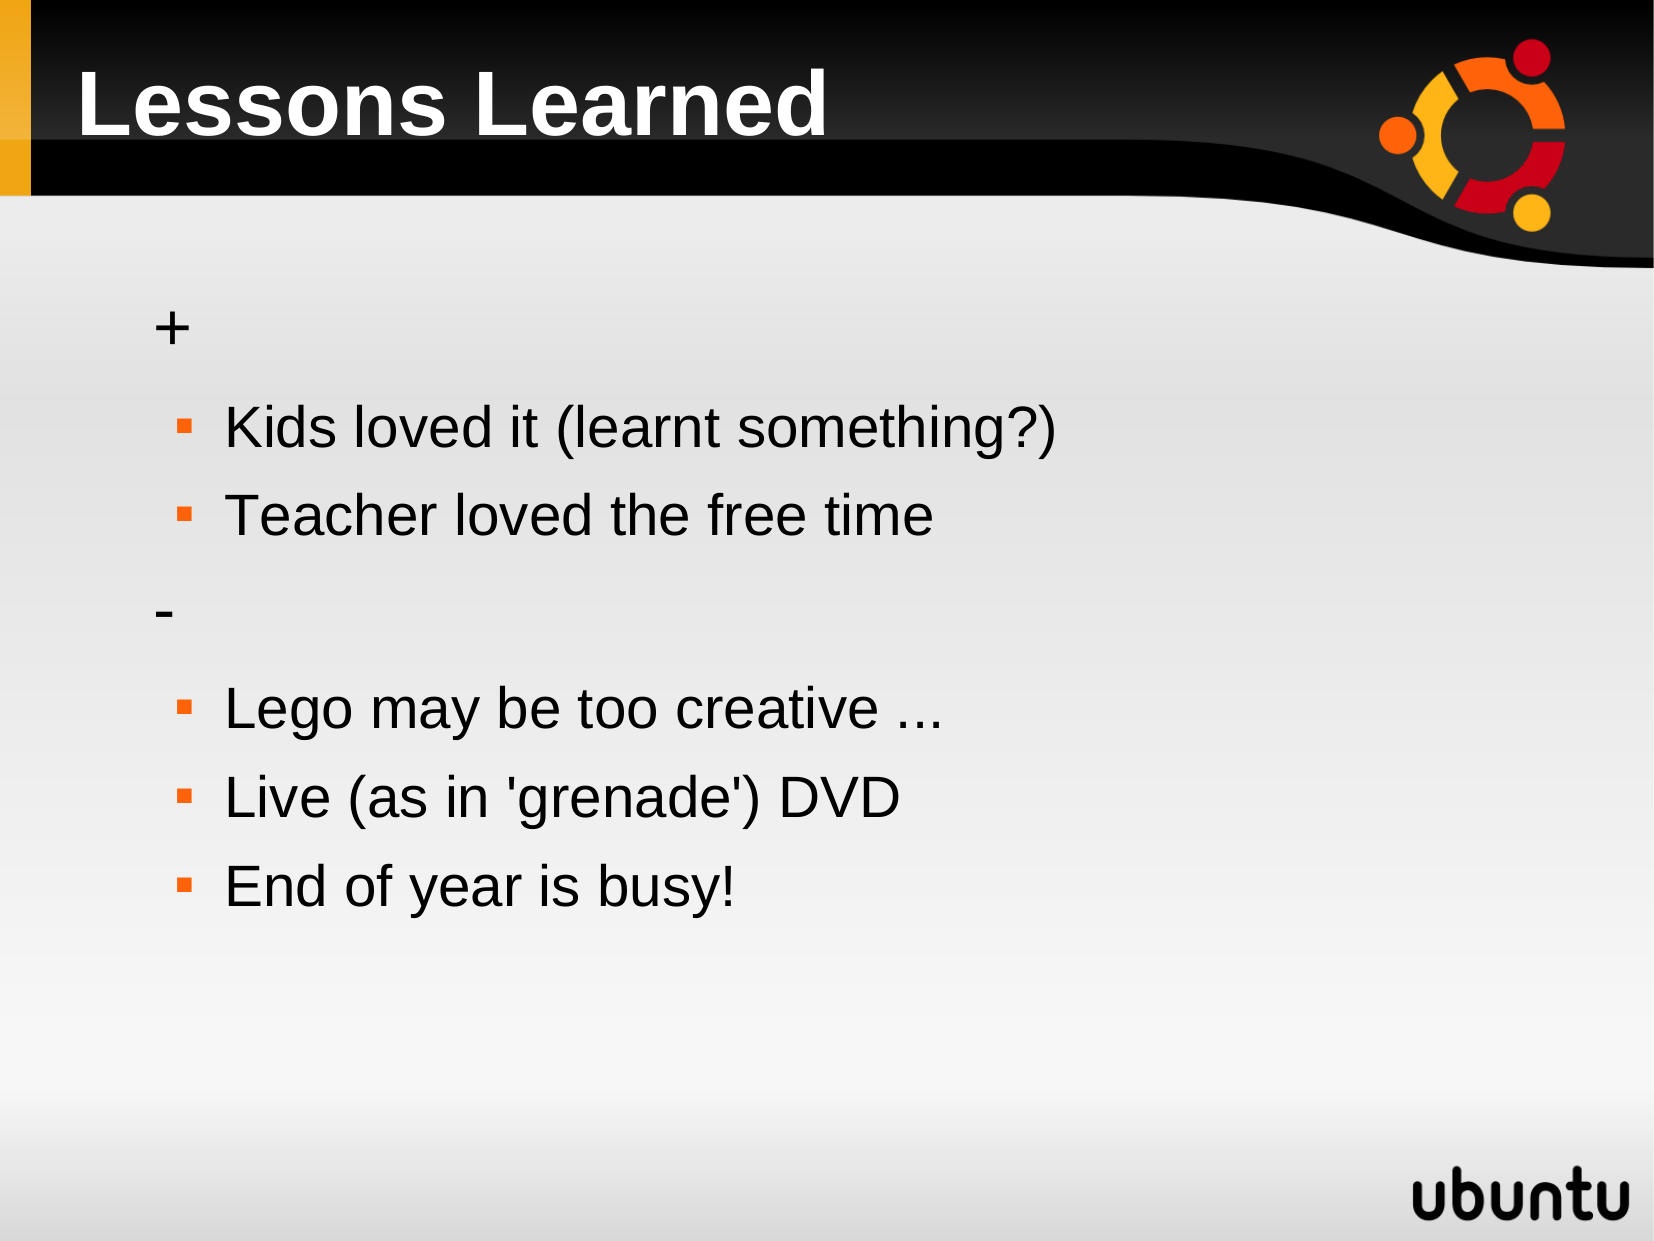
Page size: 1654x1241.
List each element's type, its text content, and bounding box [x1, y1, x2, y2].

title Lessons Learned [76, 7, 1565, 200]
list + Kids loved it (learnt something?) Teacher loved the free time - Lego may be too creative ... Live (as in 'grenade') DVD End of year is busy! [82, 290, 1571, 1094]
picture [0, 0, 1654, 1241]
